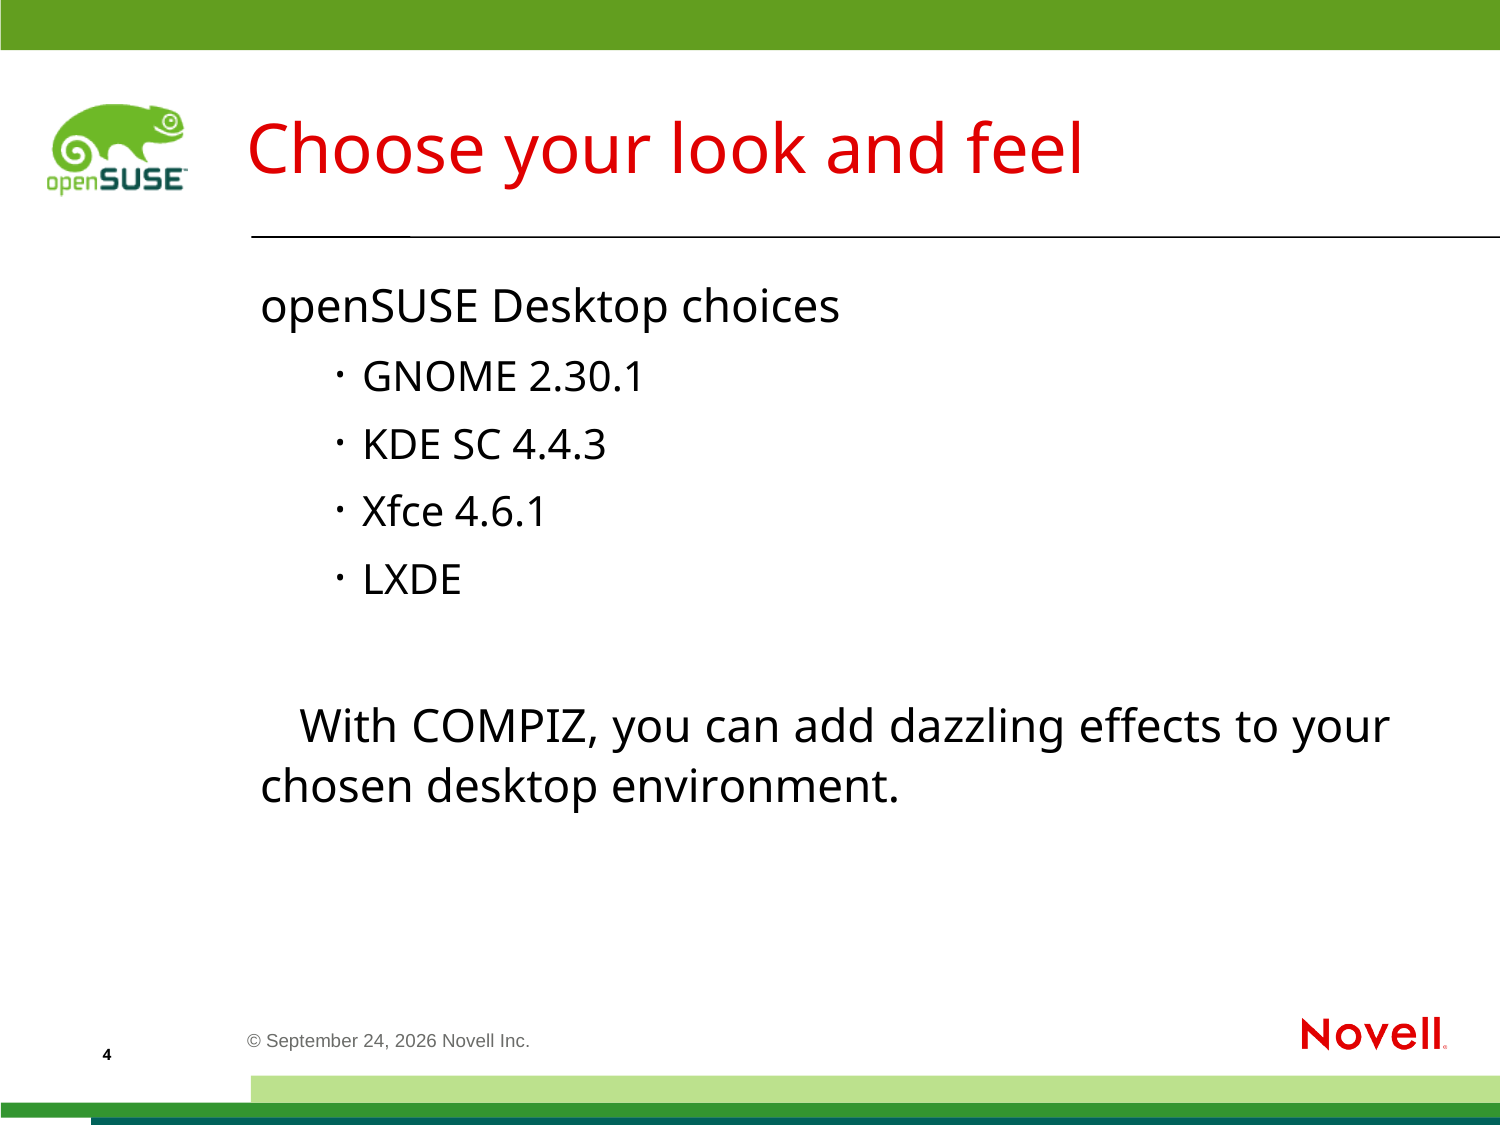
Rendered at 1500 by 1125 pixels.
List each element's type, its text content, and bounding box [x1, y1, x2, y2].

picture [1295, 1026, 1453, 1056]
list openSUSE Desktop choices GNOME 2.30.1 KDE SC 4.4.3 Xfce 4.6.1 LXDE With COMPIZ, you can add dazzling effects to your chosen desktop environment. [245, 267, 1458, 1026]
picture [47, 104, 188, 197]
title Choose your look and feel [246, 60, 1409, 239]
